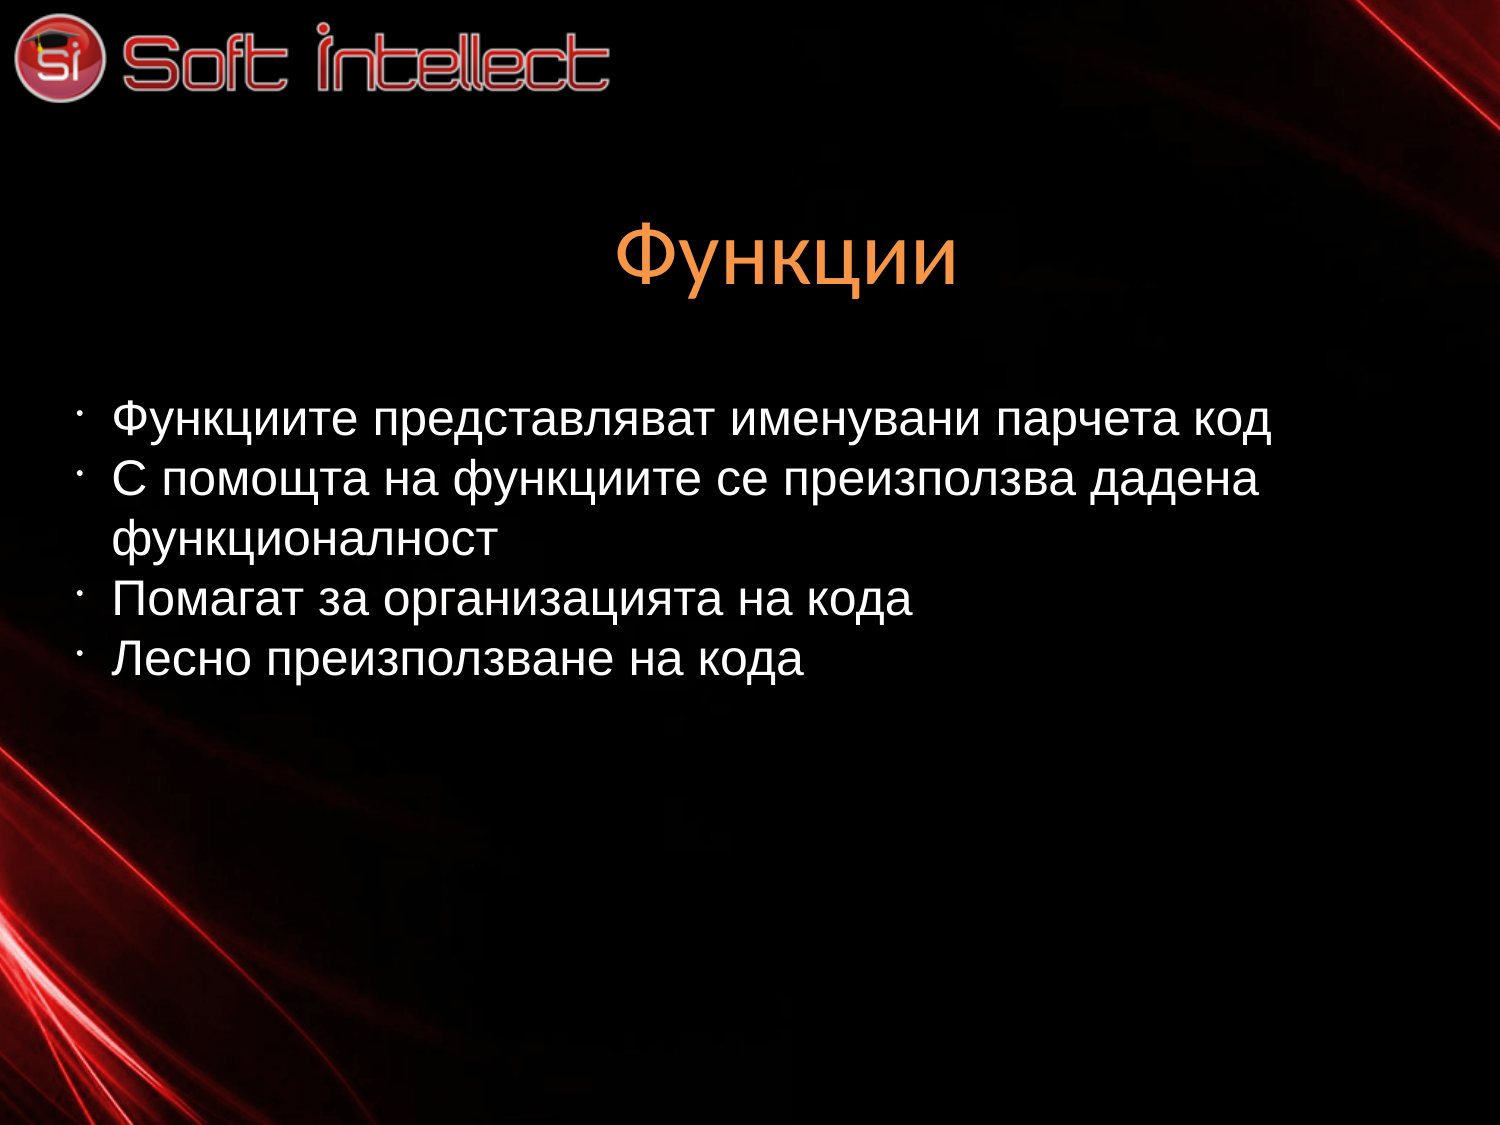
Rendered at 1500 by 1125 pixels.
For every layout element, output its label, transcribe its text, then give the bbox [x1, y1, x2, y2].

text_box Функции [150, 127, 1425, 369]
picture [0, 0, 1500, 1125]
text_box Функциите представляват именувани парчета код С помощта на функциите се преизползва дадена функционалност Помагат за организацията на кода Лесно преизползване на кода [61, 378, 1397, 1125]
